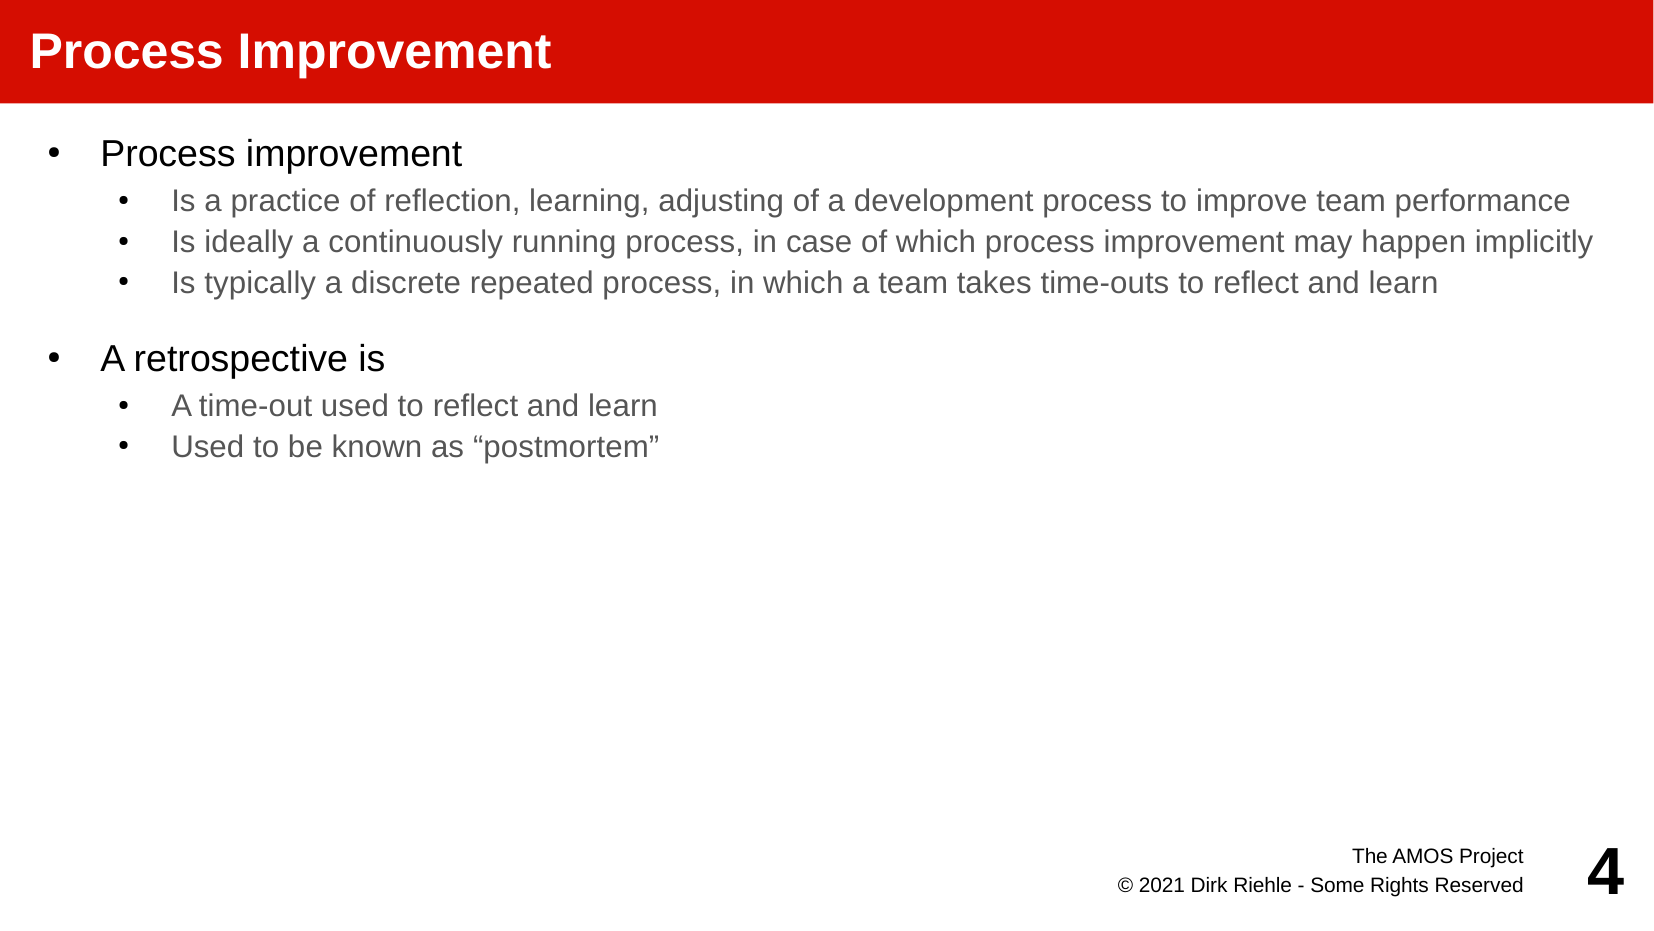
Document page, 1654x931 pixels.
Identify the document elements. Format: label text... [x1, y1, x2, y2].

list Process improvement Is a practice of reflection, learning, adjusting of a development process to improve team performance Is ideally a continuously running process, in case of which process improvement may happen implicitly Is typically a discrete repeated process, in which a team takes time-outs to reflect and learn A retrospective is A time-out used to reflect and learn Used to be known as “postmortem” [29, 132, 1625, 813]
title Process Improvement [0, 0, 1654, 104]
